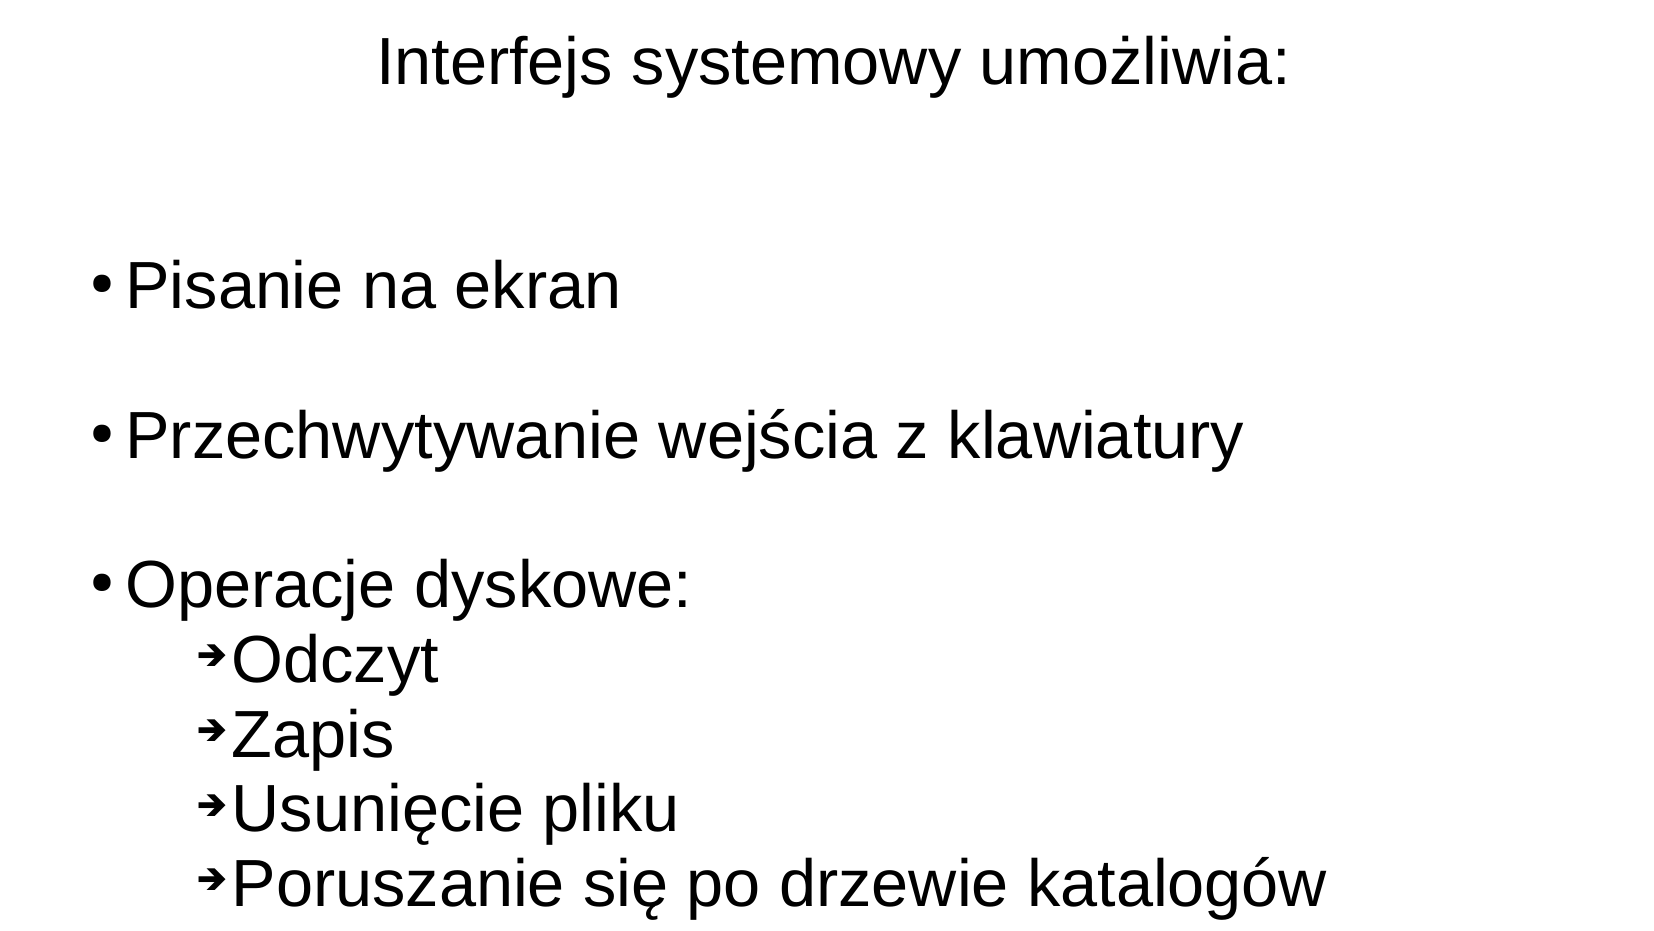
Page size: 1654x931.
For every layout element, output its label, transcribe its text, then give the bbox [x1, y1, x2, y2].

subtitle Interfejs systemowy umożliwia: Pisanie na ekran Przechwytywanie wejścia z klawiatury Operacje dyskowe: Odczyt Zapis Usunięcie pliku Poruszanie się po drzewie katalogów [90, 23, 1579, 922]
